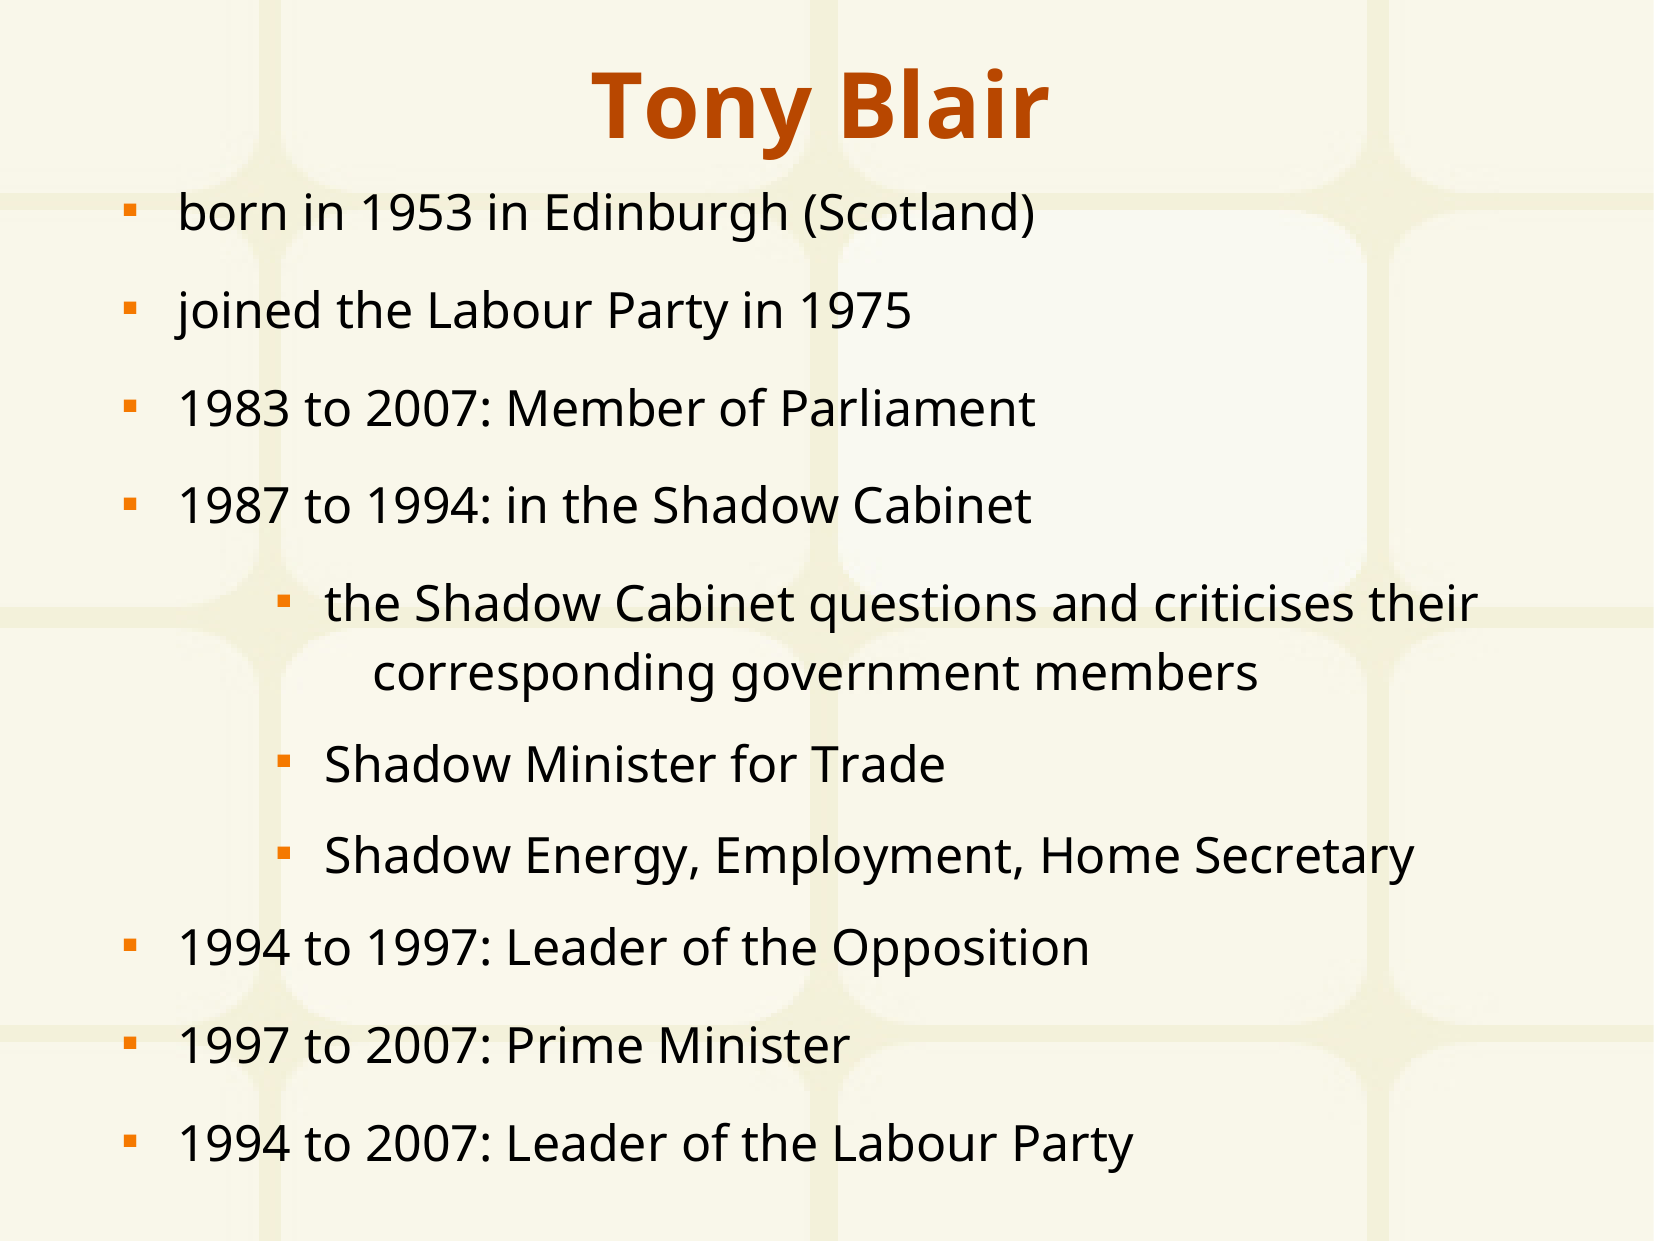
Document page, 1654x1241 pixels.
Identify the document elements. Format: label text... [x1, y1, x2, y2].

list [826, 295, 1512, 1100]
title Tony Blair [76, 0, 1565, 208]
picture [0, 0, 1654, 1241]
list born in 1953 in Edinburgh (Scotland) joined the Labour Party in 1975 1983 to 2007: Member of Parliament 1987 to 1994: in the Shadow Cabinet the Shadow Cabinet questions and criticises their corresponding government members Shadow Minister for Trade Shadow Energy, Employment, Home Secretary 1994 to 1997: Leader of the Opposition 1997 to 2007: Prime Minister 1994 to 2007: Leader of the Labour Party [88, 177, 1565, 1211]
